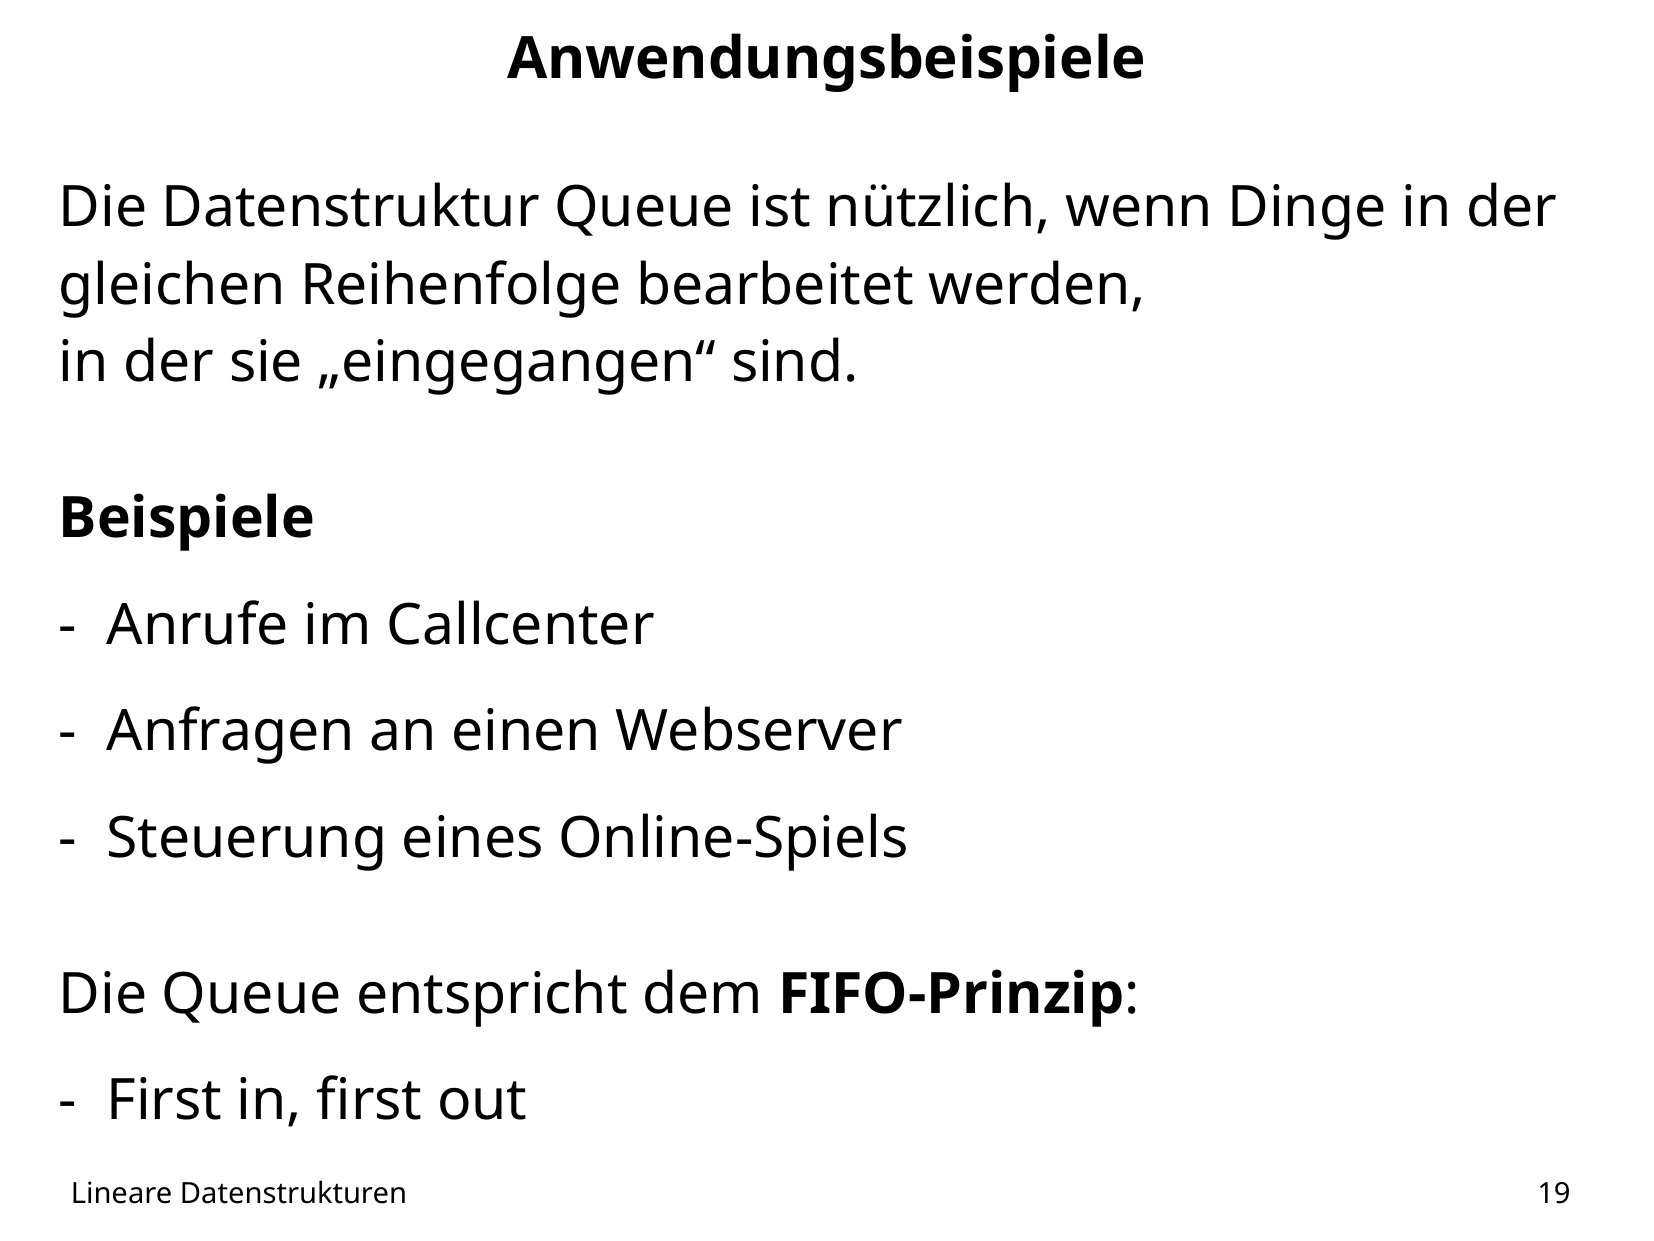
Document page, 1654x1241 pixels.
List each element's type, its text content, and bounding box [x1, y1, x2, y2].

list Die Datenstruktur Queue ist nützlich, wenn Dinge in der gleichen Reihenfolge bearbeitet werden, in der sie „eingegangen“ sind. Beispiele - Anrufe im Callcenter - Anfragen an einen Webserver - Steuerung eines Online-Spiels Die Queue entspricht dem FIFO-Prinzip: - First in, first out [59, 165, 1571, 1146]
title Anwendungsbeispiele [0, 5, 1654, 107]
